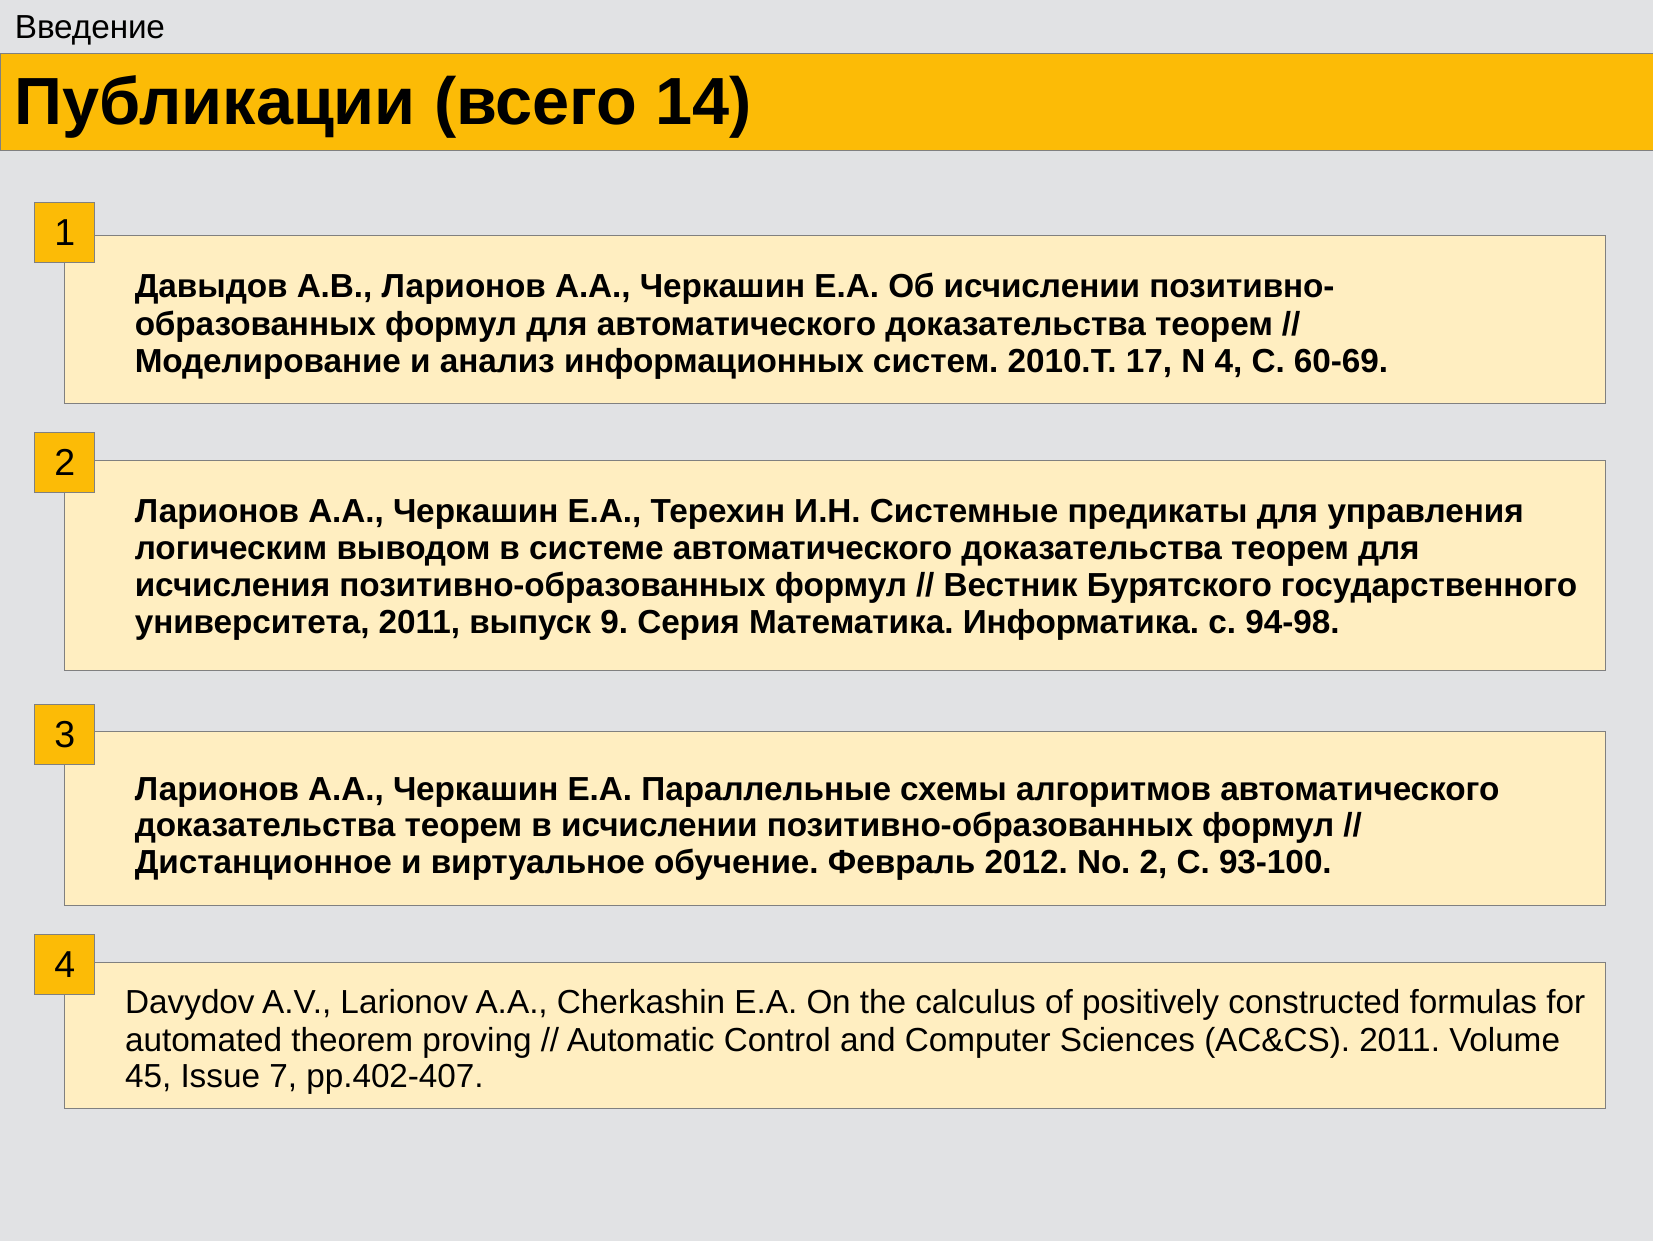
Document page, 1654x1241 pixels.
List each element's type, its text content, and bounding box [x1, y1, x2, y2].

text_box [64, 460, 1606, 671]
text_box 2 [34, 432, 95, 493]
text_box Давыдов А.В., Ларионов А.А., Черкашин Е.А. Об исчислении позитивно-образованных формул для автоматического доказательства теорем // Моделирование и анализ информационных систем. 2010.T. 17, N 4, С. 60-69. [120, 260, 1576, 404]
text_box [64, 235, 1606, 404]
text_box 3 [34, 704, 95, 765]
text_box Davydov A.V., Larionov A.A., Cherkashin E.A. On the calculus of positively constructed formulas for automated theorem proving // Automatic Control and Computer Sciences (AC&CS). 2011. Volume 45, Issue 7, pp.402-407. [110, 976, 1626, 1097]
text_box Ларионов А.А., Черкашин Е.А., Терехин И.Н. Системные предикаты для управления логическим выводом в системе автоматического доказательства теорем для исчисления позитивно-образованных формул // Вестник Бурятского государственного университета, 2011, выпуск 9. Серия Математика. Информатика. с. 94-98. [120, 484, 1606, 671]
text_box Введение [0, 1, 157, 58]
text_box Ларионов А.А., Черкашин Е.А. Параллельные схемы алгоритмов автоматического доказательства теорем в исчислении позитивно-образованных формул // Дистанционное и виртуальное обучение. Февраль 2012. No. 2, С. 93-100. [120, 762, 1576, 906]
text_box [64, 731, 1606, 906]
text_box 4 [34, 934, 95, 995]
text_box 1 [34, 202, 95, 263]
text_box Публикации (всего 14) [0, 53, 1653, 151]
text_box [64, 962, 1606, 1109]
